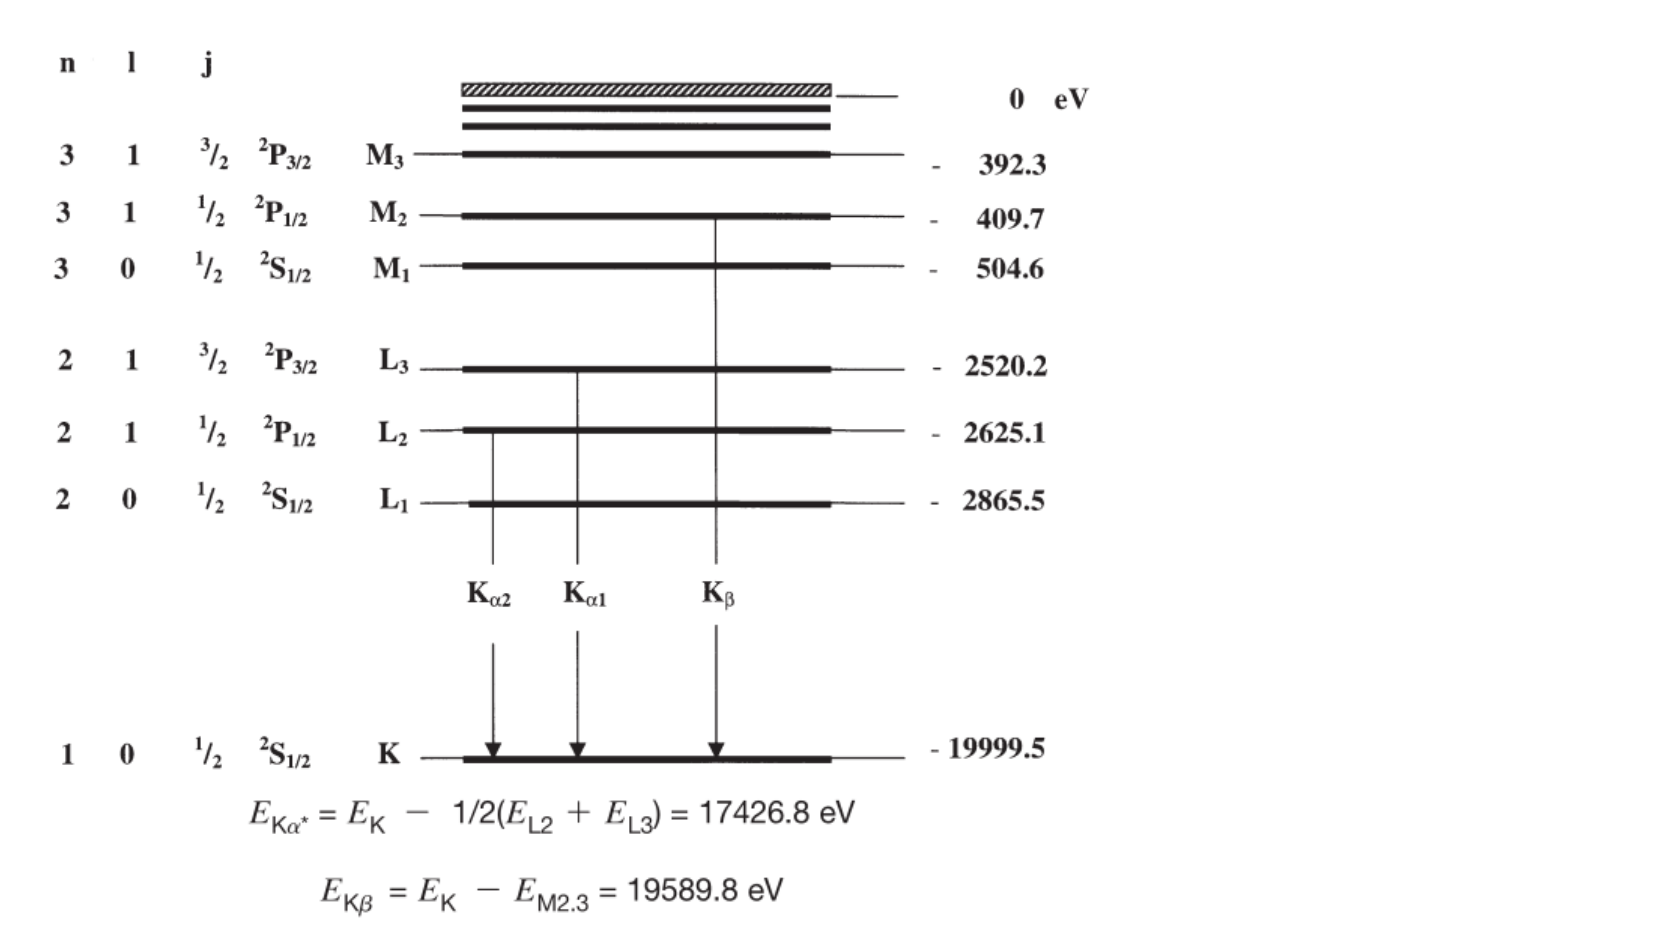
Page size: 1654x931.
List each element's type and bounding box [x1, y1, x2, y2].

picture [43, 37, 1094, 930]
